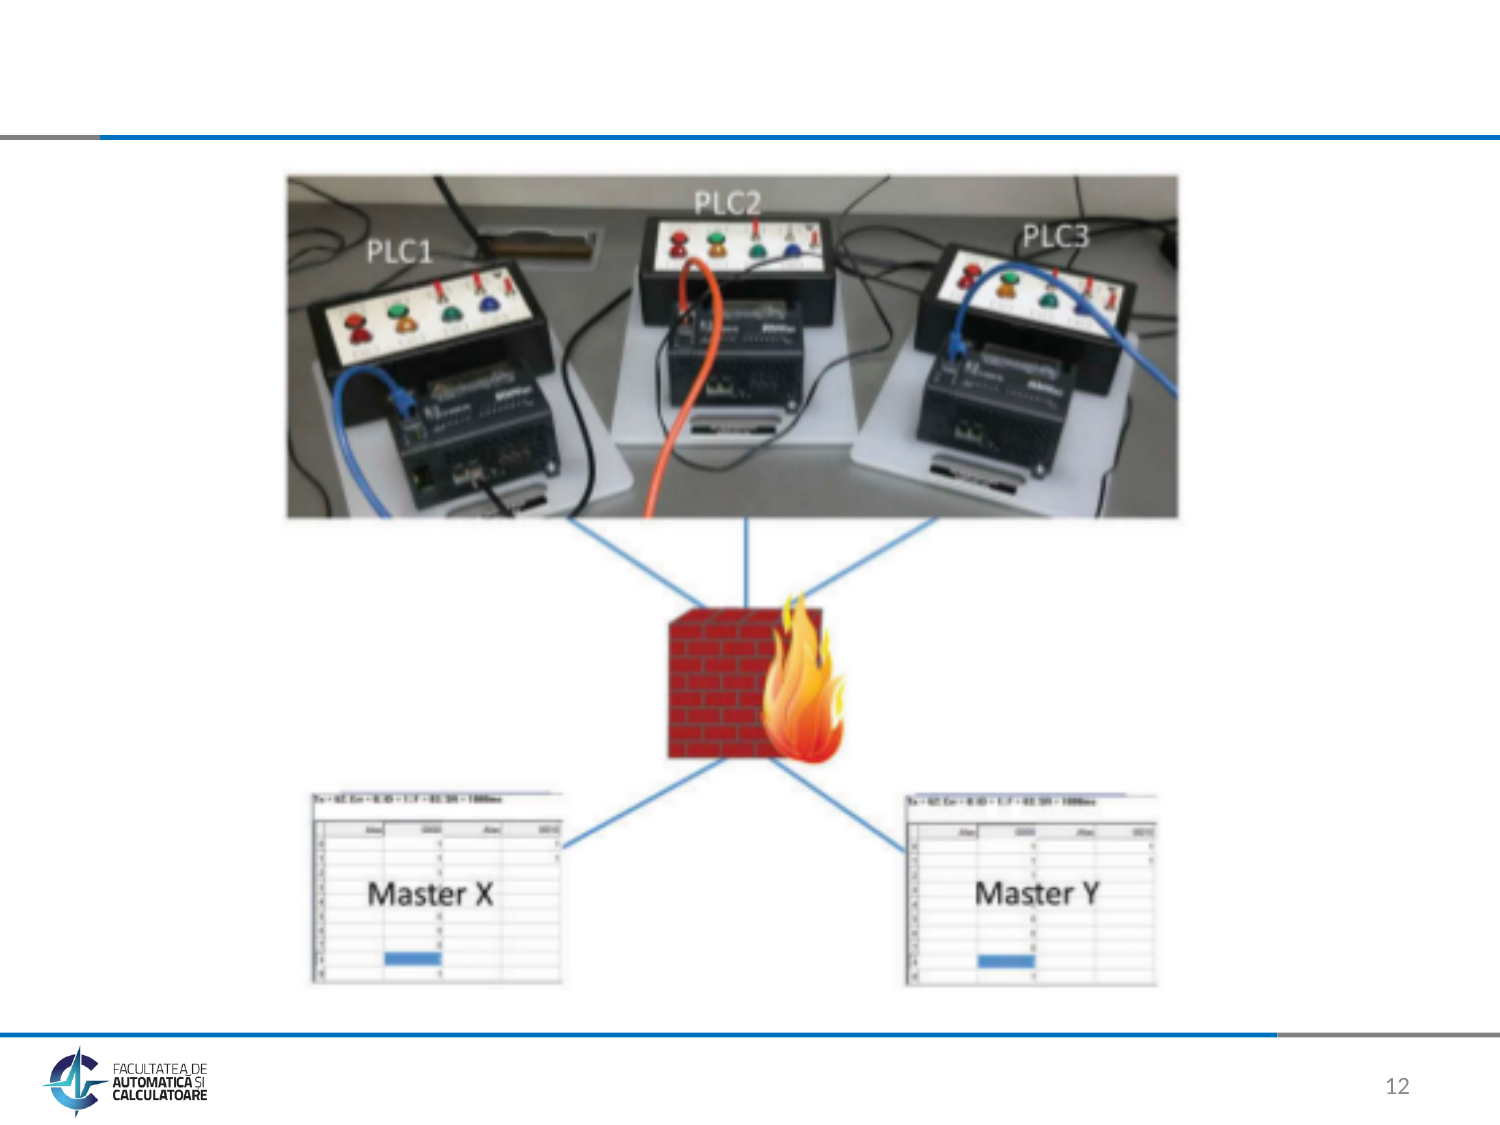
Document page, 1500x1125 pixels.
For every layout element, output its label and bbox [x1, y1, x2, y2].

picture [270, 164, 1201, 1015]
picture [41, 1045, 207, 1118]
